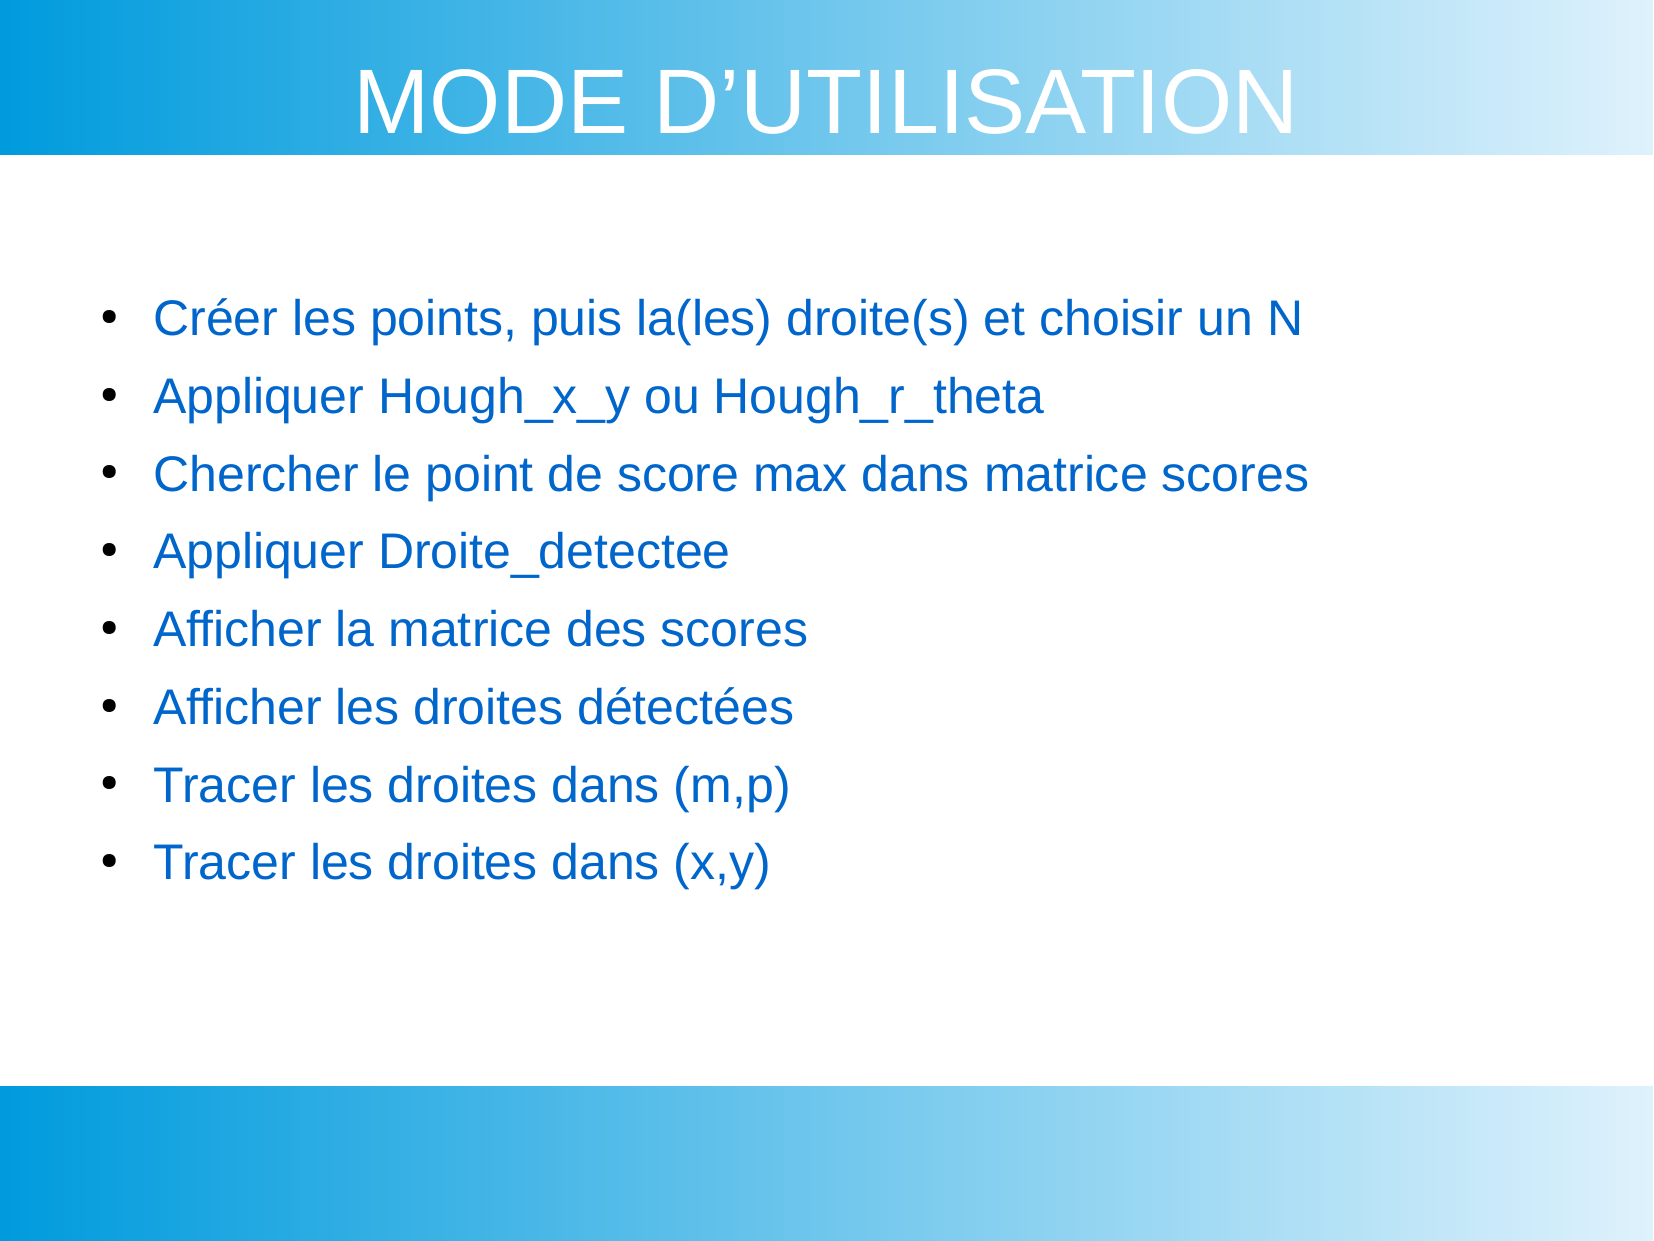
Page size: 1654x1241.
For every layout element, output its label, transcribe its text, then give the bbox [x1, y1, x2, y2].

list Créer les points, puis la(les) droite(s) et choisir un N Appliquer Hough_x_y ou Hough_r_theta Chercher le point de score max dans matrice scores Appliquer Droite_detectee Afficher la matrice des scores Afficher les droites détectées Tracer les droites dans (m,p) Tracer les droites dans (x,y) [82, 290, 1571, 1010]
title MODE D’UTILISATION [82, 49, 1571, 155]
